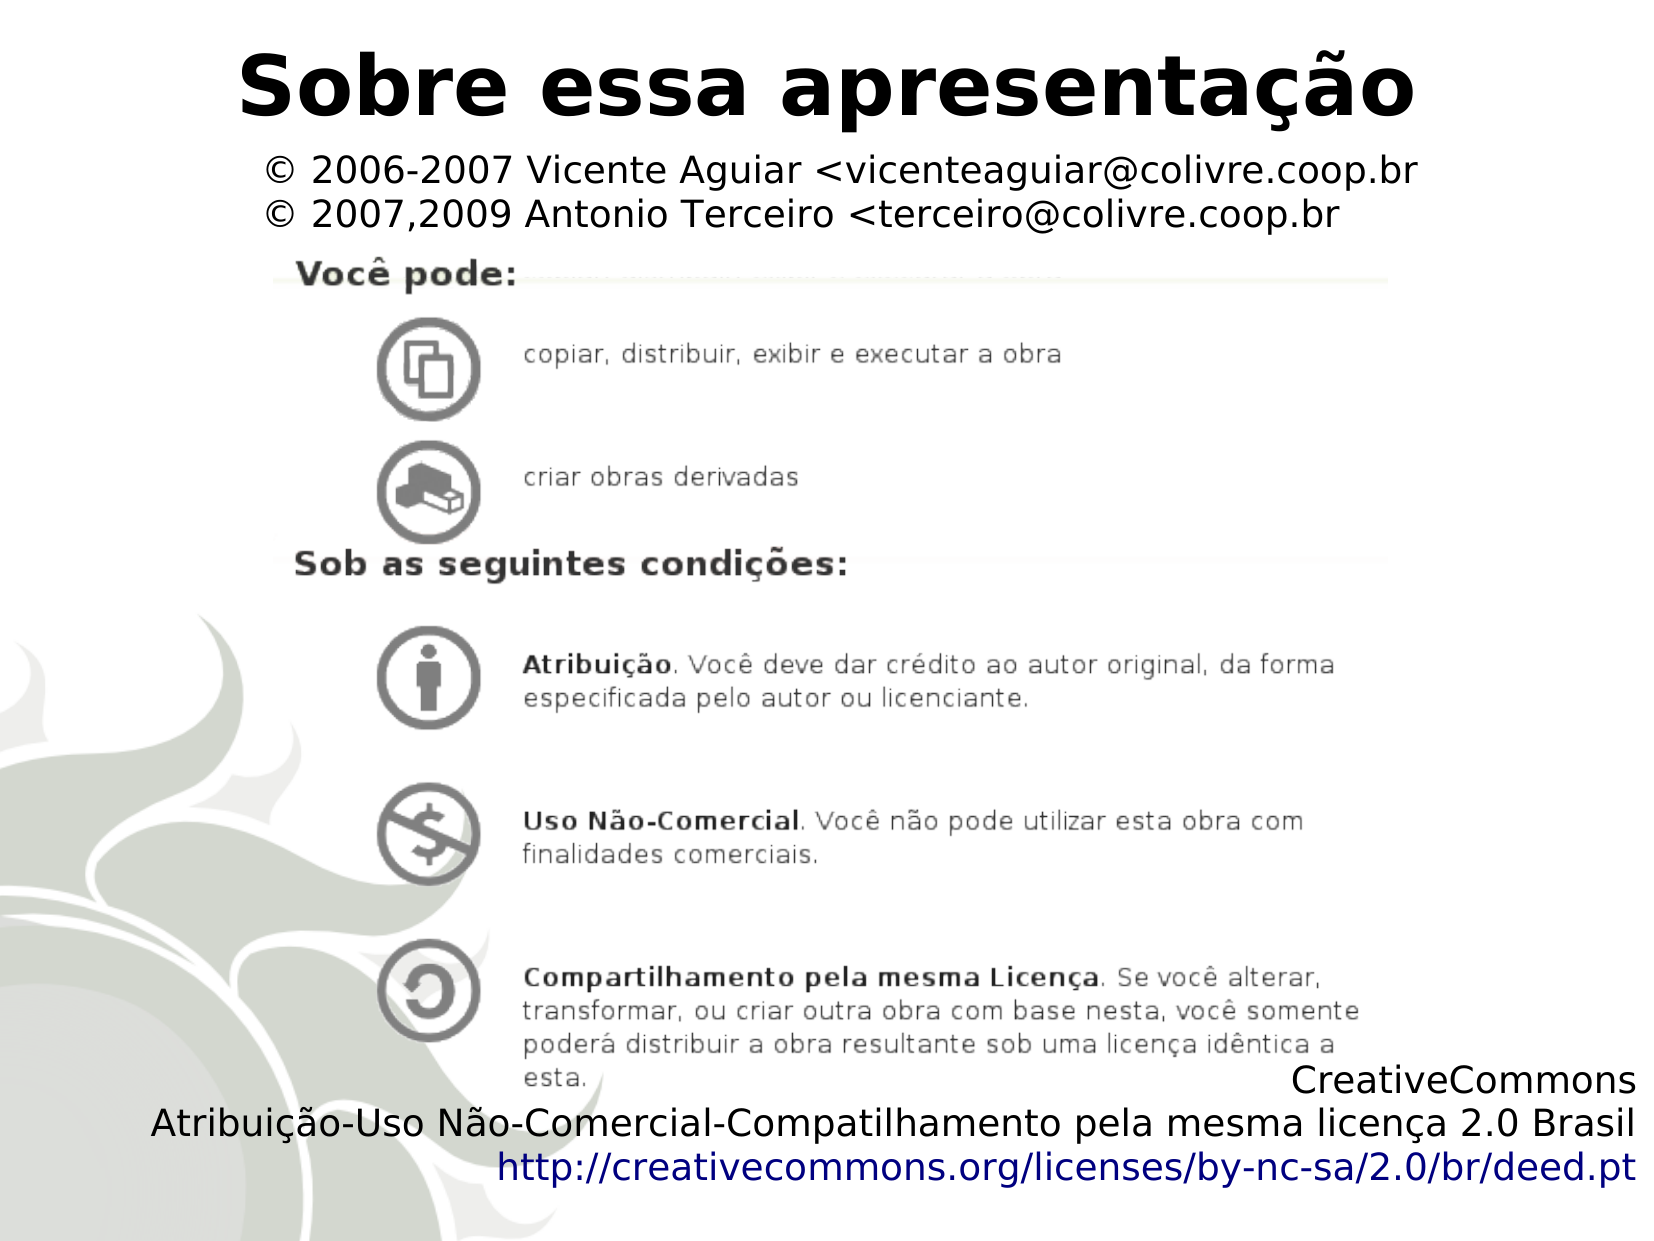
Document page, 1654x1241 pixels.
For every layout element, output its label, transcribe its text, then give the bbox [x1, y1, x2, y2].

text_box CreativeCommons Atribuição-Uso Não-Comercial-Compatilhamento pela mesma licença 2.0 Brasil http://creativecommons.org/licenses/by-nc-sa/2.0/br/deed.pt [135, 1051, 1653, 1197]
picture [0, 253, 1388, 1241]
title Sobre essa apresentação [82, 37, 1571, 136]
text_box © 2006-2007 Vicente Aguiar <vicenteaguiar@colivre.coop.br © 2007,2009 Antonio Terceiro <terceiro@colivre.coop.br [246, 141, 1434, 244]
